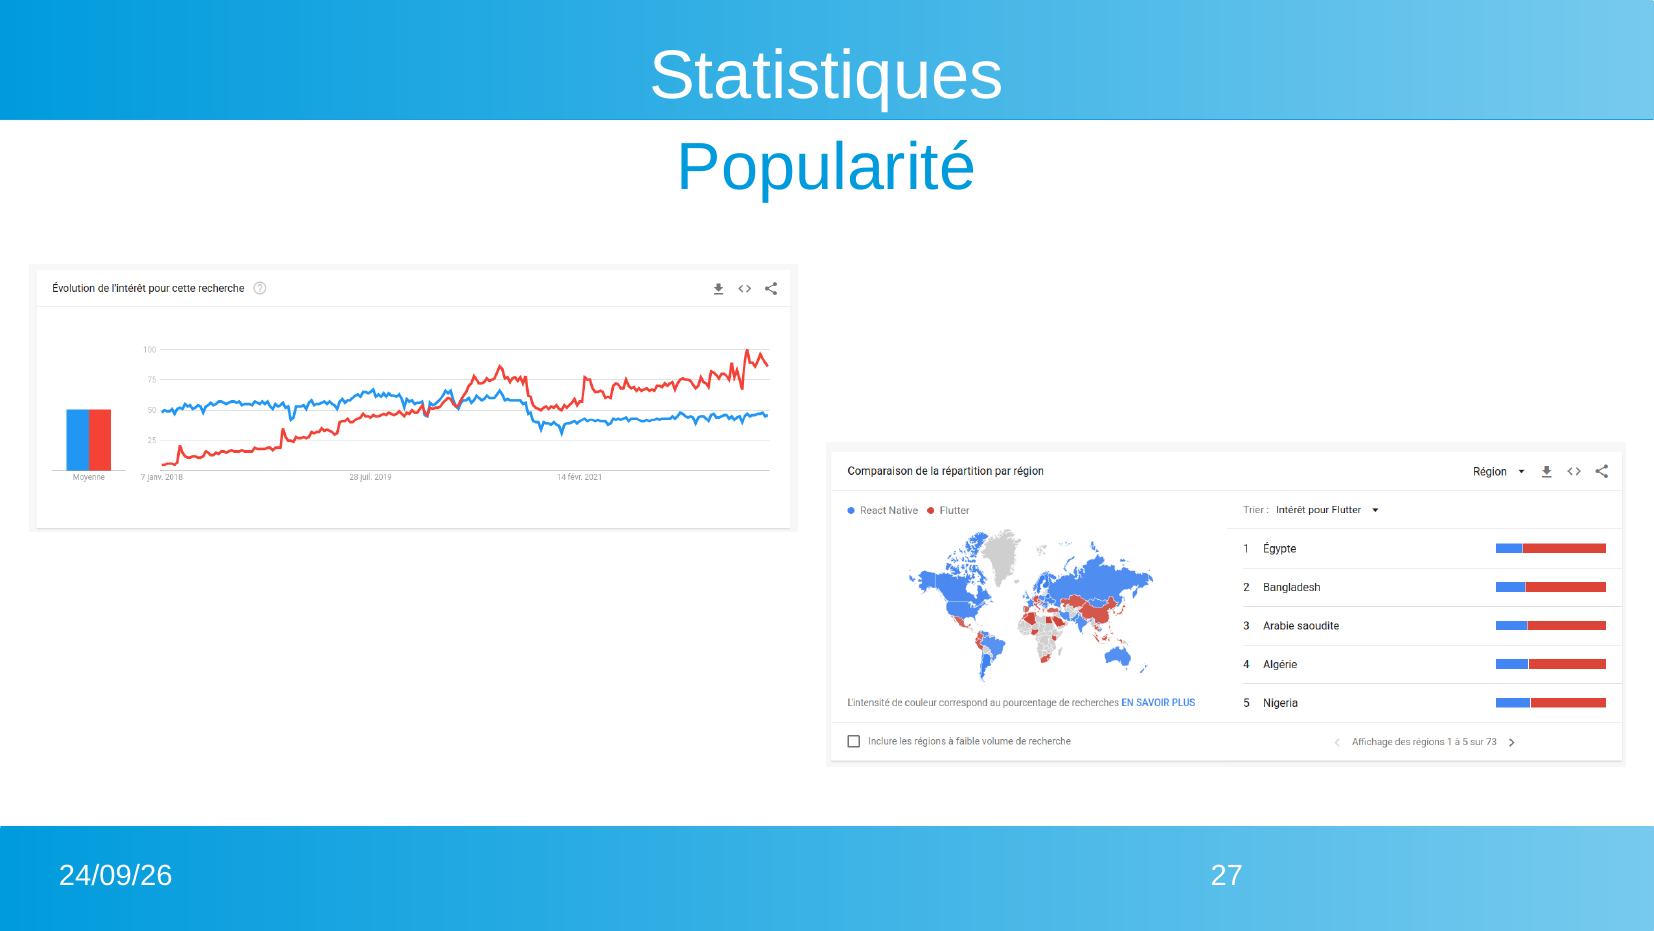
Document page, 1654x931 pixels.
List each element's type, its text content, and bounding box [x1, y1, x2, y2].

text_box [1210, 856, 1595, 916]
title Statistiques [59, 29, 1595, 108]
picture [29, 264, 798, 532]
text_box [59, 856, 443, 916]
picture [826, 442, 1626, 767]
subtitle Popularité [59, 118, 1595, 207]
